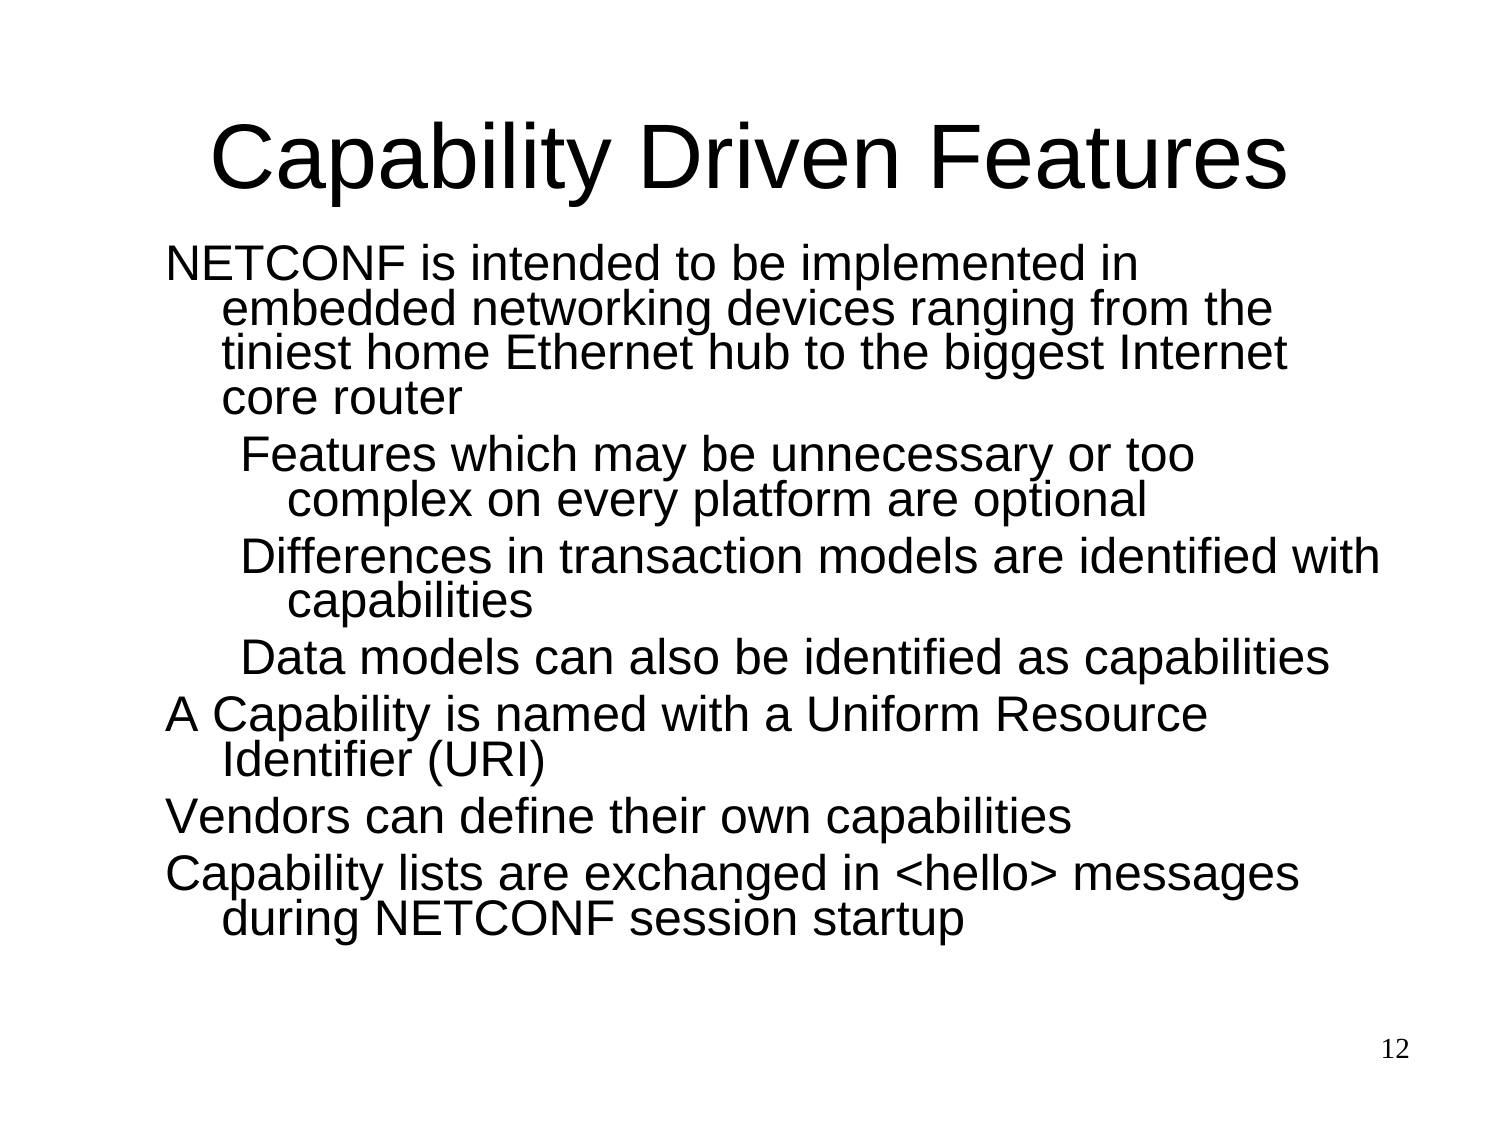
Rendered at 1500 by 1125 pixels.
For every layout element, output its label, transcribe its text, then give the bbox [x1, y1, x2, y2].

list NETCONF is intended to be implemented in embedded networking devices ranging from the tiniest home Ethernet hub to the biggest Internet core router Features which may be unnecessary or too complex on every platform are optional Differences in transaction models are identified with capabilities Data models can also be identified as capabilities A Capability is named with a Uniform Resource Identifier (URI) Vendors can define their own capabilities Capability lists are exchanged in <hello> messages during NETCONF session startup [149, 237, 1400, 976]
title Capability Driven Features [75, 61, 1426, 216]
